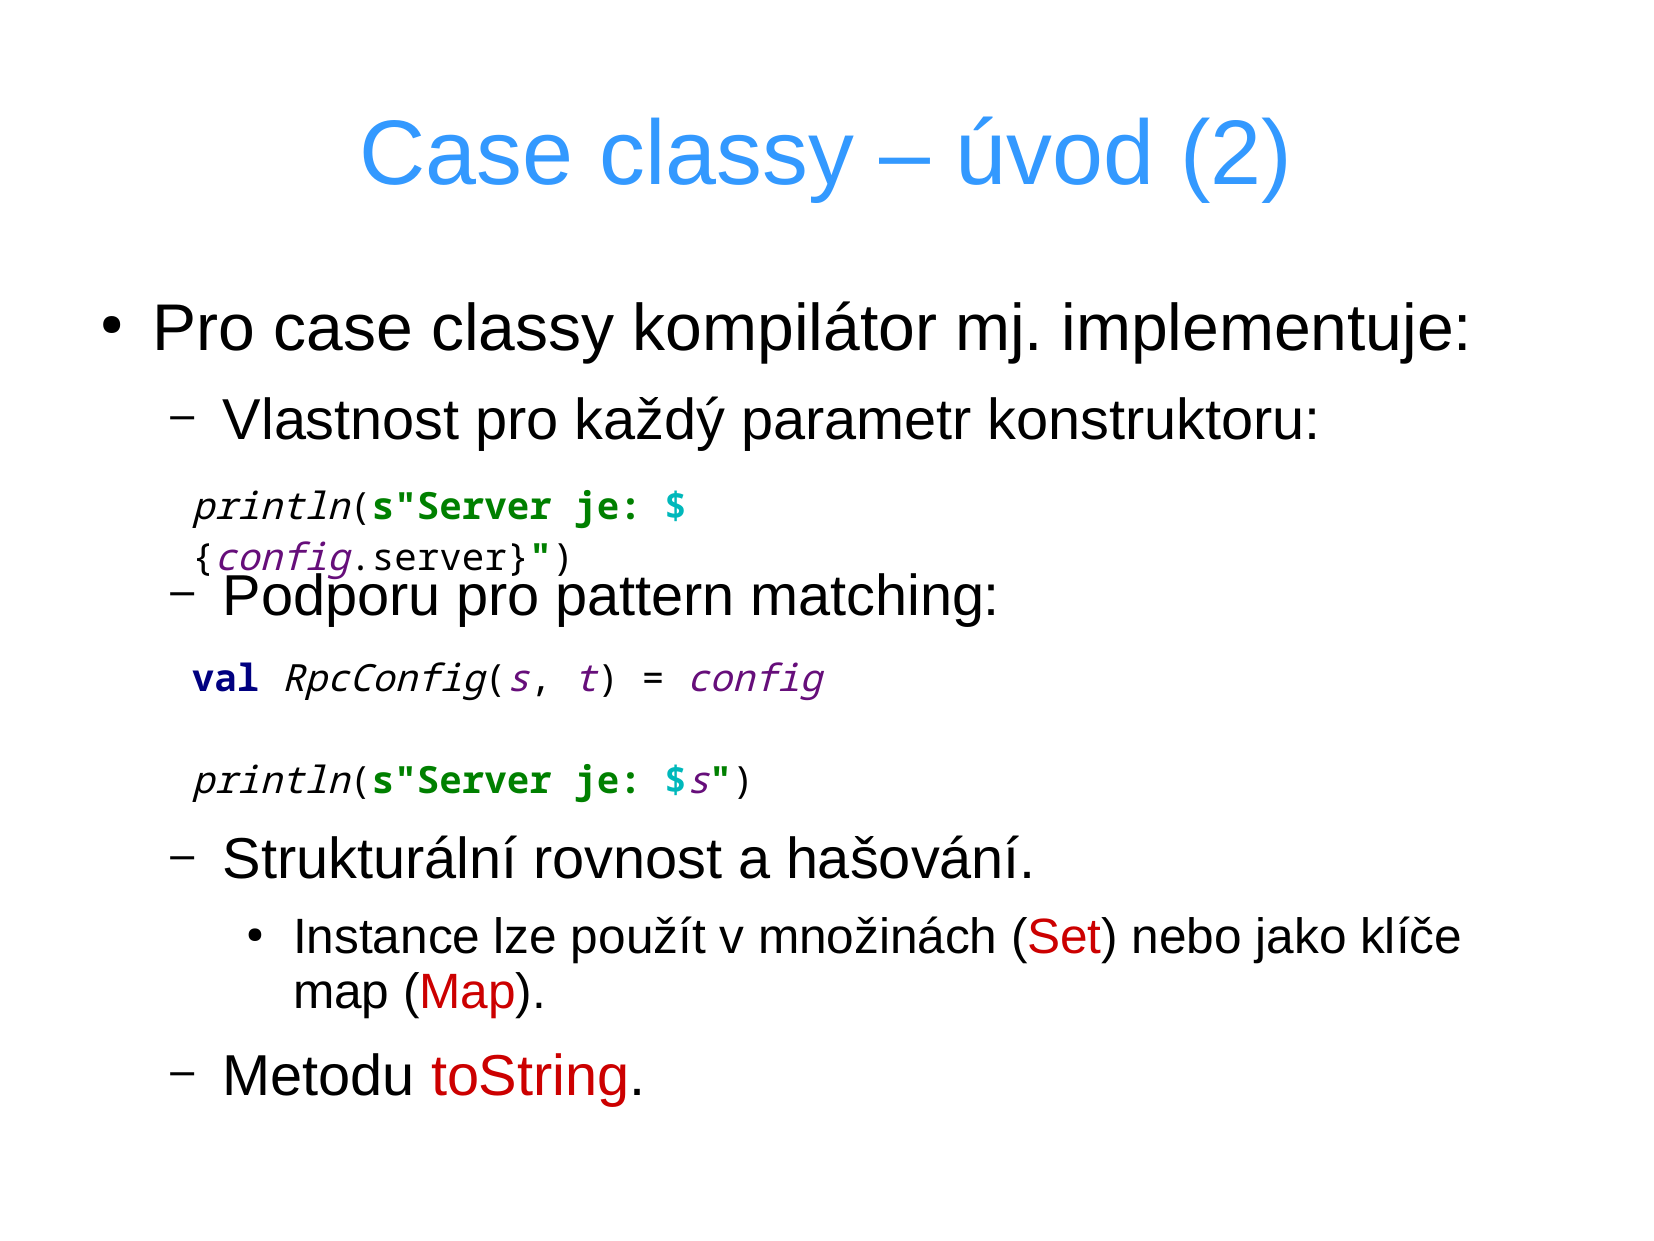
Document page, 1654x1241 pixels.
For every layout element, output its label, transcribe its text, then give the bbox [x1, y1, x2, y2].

text_box val RpcConfig(s, t) = config println(s"Server je: $s") [177, 643, 1241, 791]
list Pro case classy kompilátor mj. implementuje: Vlastnost pro každý parametr konstruktoru: Podporu pro pattern matching: Strukturální rovnost a hašování. Instance lze použít v množinách (Set) nebo jako klíče map (Map). Metodu toString. [82, 290, 1571, 1111]
text_box println(s"Server je: ${config.server}") [177, 472, 1069, 532]
title Case classy – úvod (2) [82, 49, 1571, 257]
